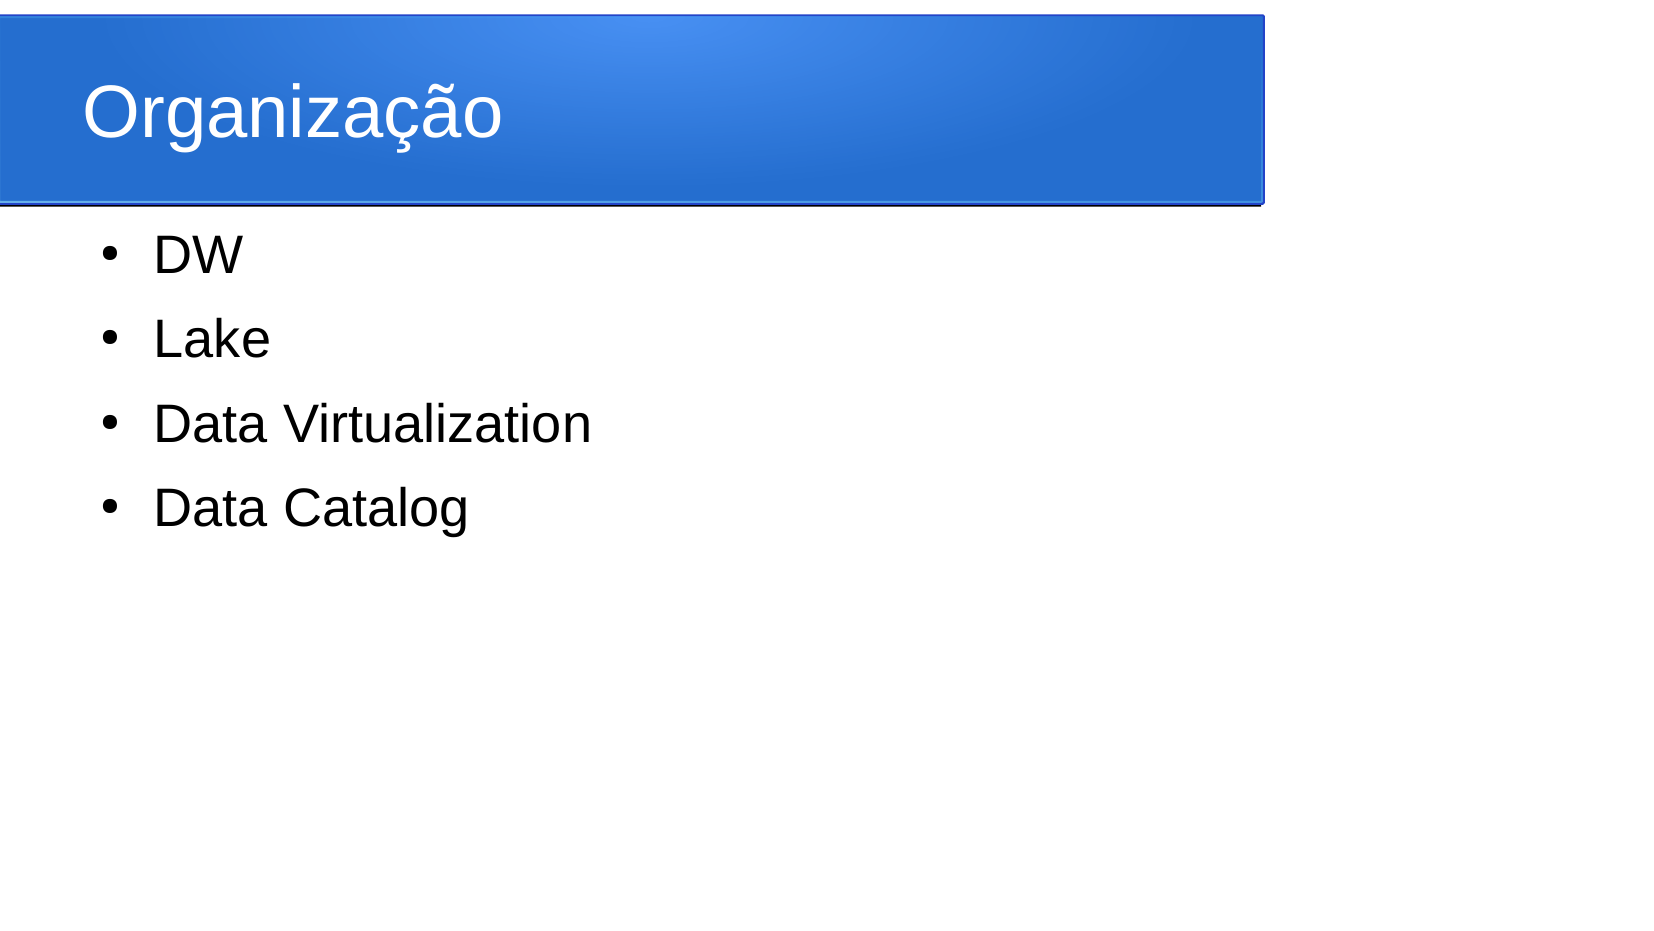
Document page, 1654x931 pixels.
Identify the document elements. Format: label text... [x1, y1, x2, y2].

title Organização [82, 35, 1235, 189]
list DW Lake Data Virtualization Data Catalog [82, 224, 1571, 764]
